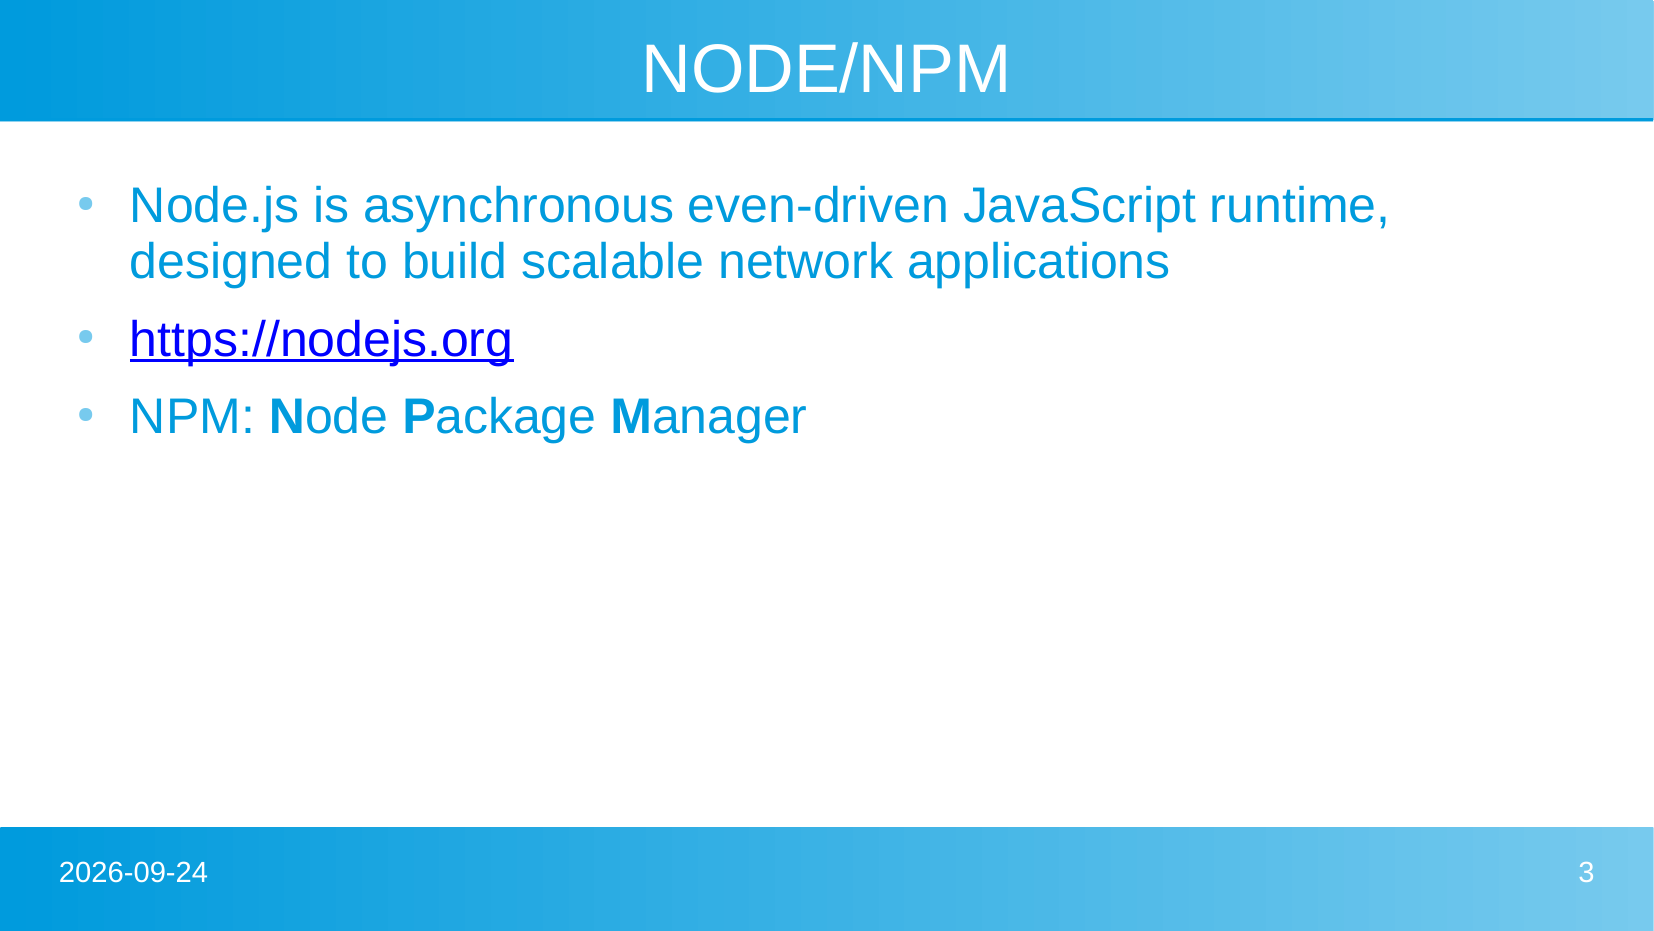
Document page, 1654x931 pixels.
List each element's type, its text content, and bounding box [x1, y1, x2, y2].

title NODE/NPM [59, 29, 1595, 108]
list Node.js is asynchronous even-driven JavaScript runtime, designed to build scalable network applications https://nodejs.org NPM: Node Package Manager [59, 177, 1595, 768]
